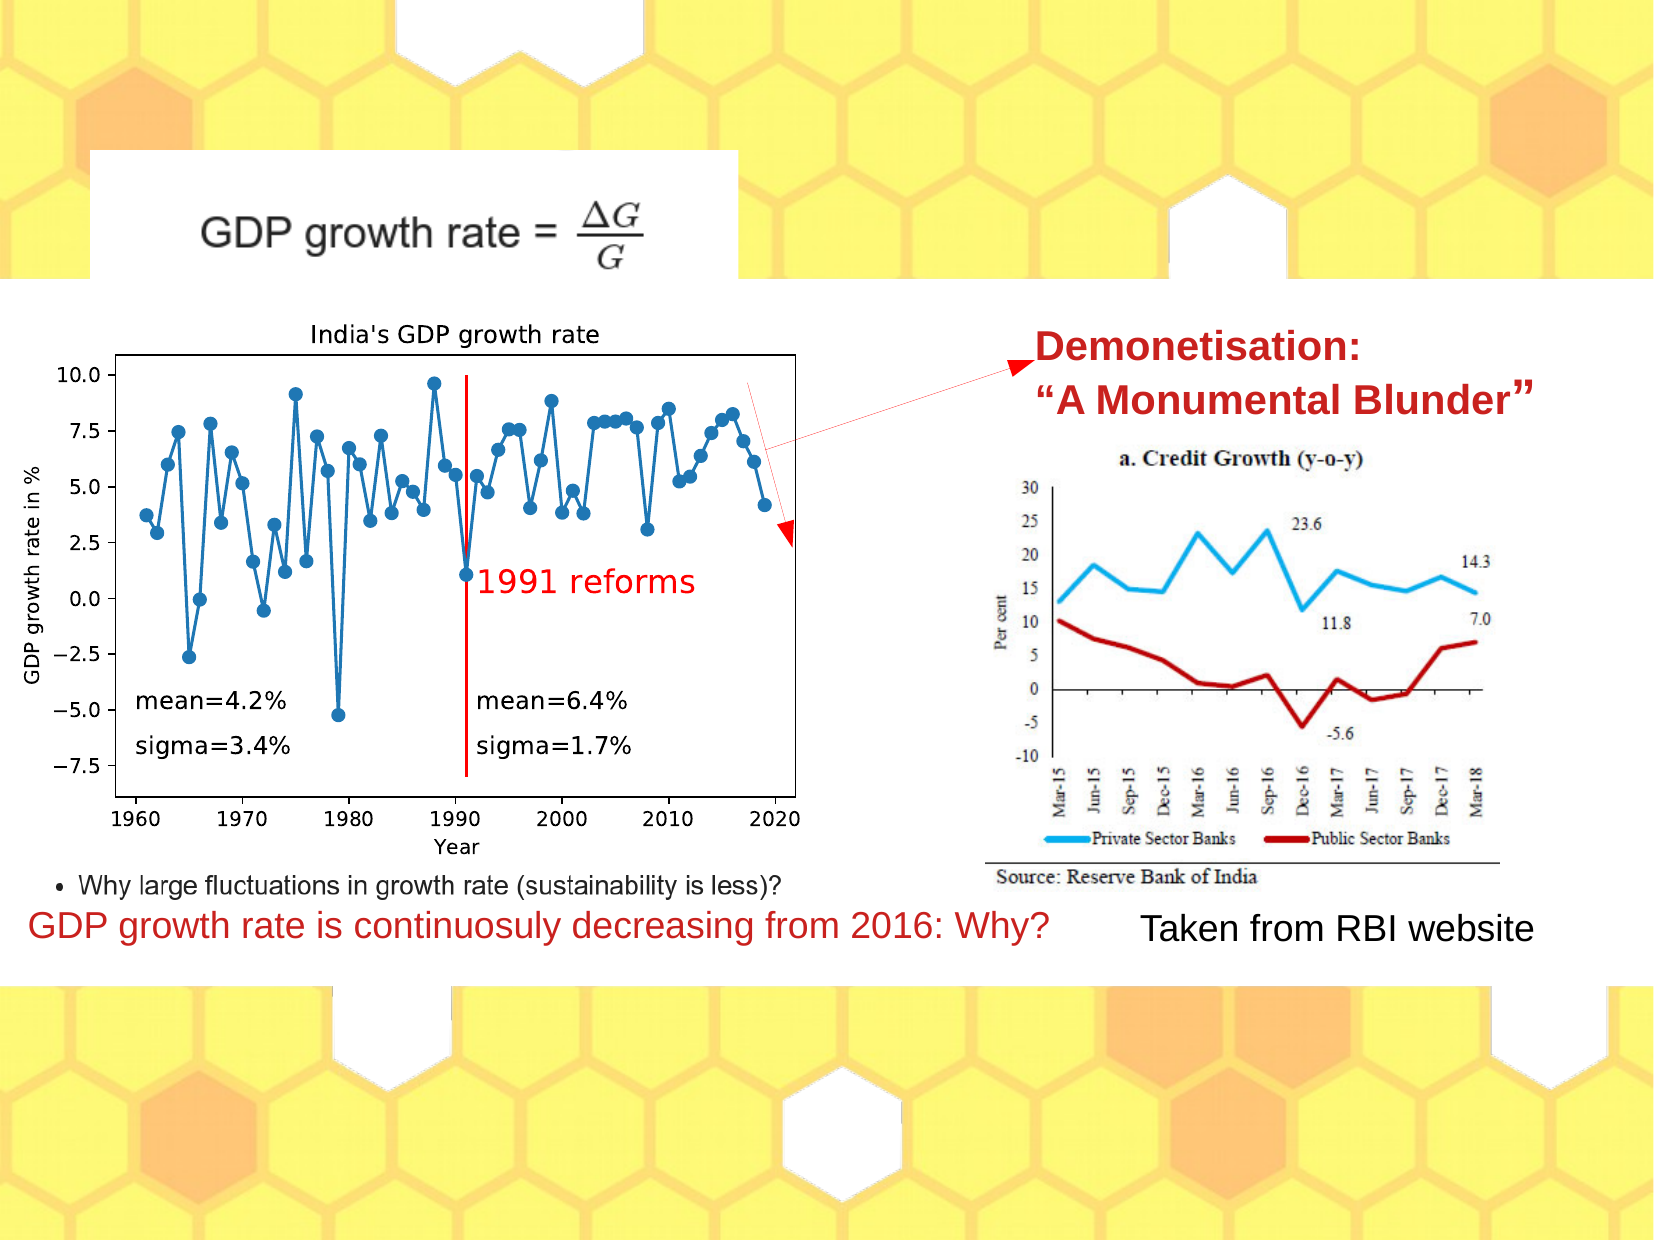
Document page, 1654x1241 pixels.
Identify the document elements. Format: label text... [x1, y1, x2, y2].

text_box GDP growth rate is continuosuly decreasing from 2016: Why? [12, 855, 1078, 996]
text_box Taken from RBI website [1125, 900, 1551, 957]
picture [0, 0, 1654, 871]
text_box Demonetisation: “A Monumental Blunder” [1020, 315, 1591, 498]
picture [985, 437, 1501, 892]
picture [0, 986, 1654, 1240]
